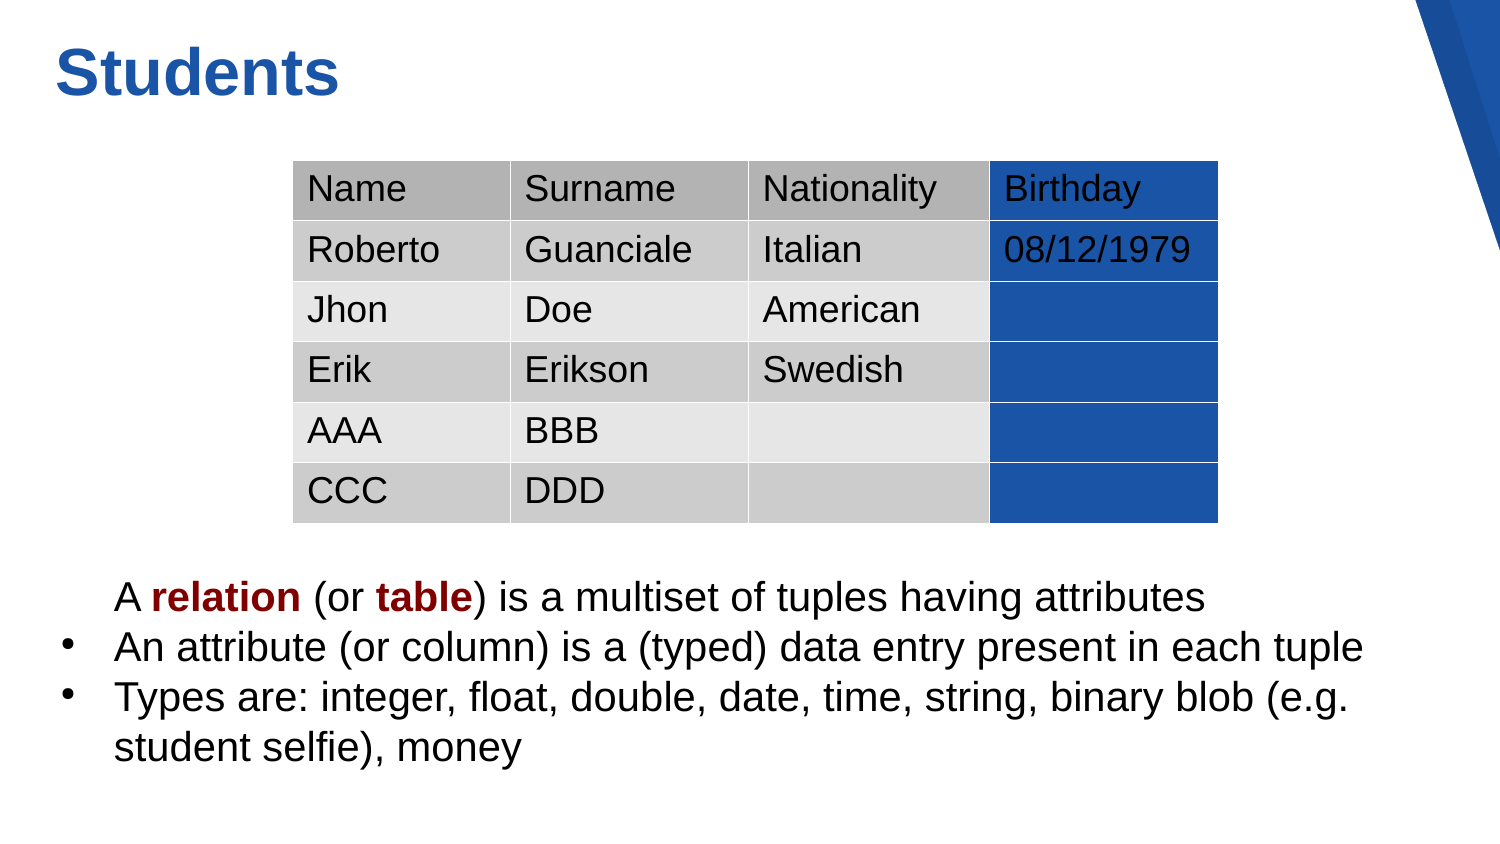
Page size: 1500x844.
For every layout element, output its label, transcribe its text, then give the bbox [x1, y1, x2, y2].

table_cell Swedish [749, 342, 989, 402]
table_cell Erikson [511, 342, 748, 402]
table_cell CCC [293, 463, 510, 523]
table_header Name [293, 161, 510, 220]
table_cell American [749, 282, 989, 341]
table_cell 08/12/1979 [990, 221, 1218, 281]
table_cell [990, 282, 1218, 341]
table_header Surname [511, 161, 748, 220]
table_cell Guanciale [511, 221, 748, 281]
title Students [40, 56, 1231, 124]
table_cell Roberto [293, 221, 510, 281]
table_cell [990, 342, 1218, 402]
table_cell Jhon [293, 282, 510, 341]
table_header Nationality [749, 161, 989, 220]
table_cell AAA [293, 403, 510, 462]
table_cell [749, 403, 989, 462]
table_cell Italian [749, 221, 989, 281]
table_cell [990, 403, 1218, 462]
table_cell BBB [511, 403, 748, 462]
table_cell DDD [511, 463, 748, 523]
table_header Birthday [990, 161, 1218, 220]
table_cell [749, 463, 989, 523]
list A relation (or table) is a multiset of tuples having attributes An attribute (or column) is a (typed) data entry present in each tuple Types are: integer, float, double, date, time, string, binary blob (e.g. student selfie), money [27, 555, 1441, 830]
table_cell [990, 463, 1218, 523]
table_cell Doe [511, 282, 748, 341]
table_cell Erik [293, 342, 510, 402]
